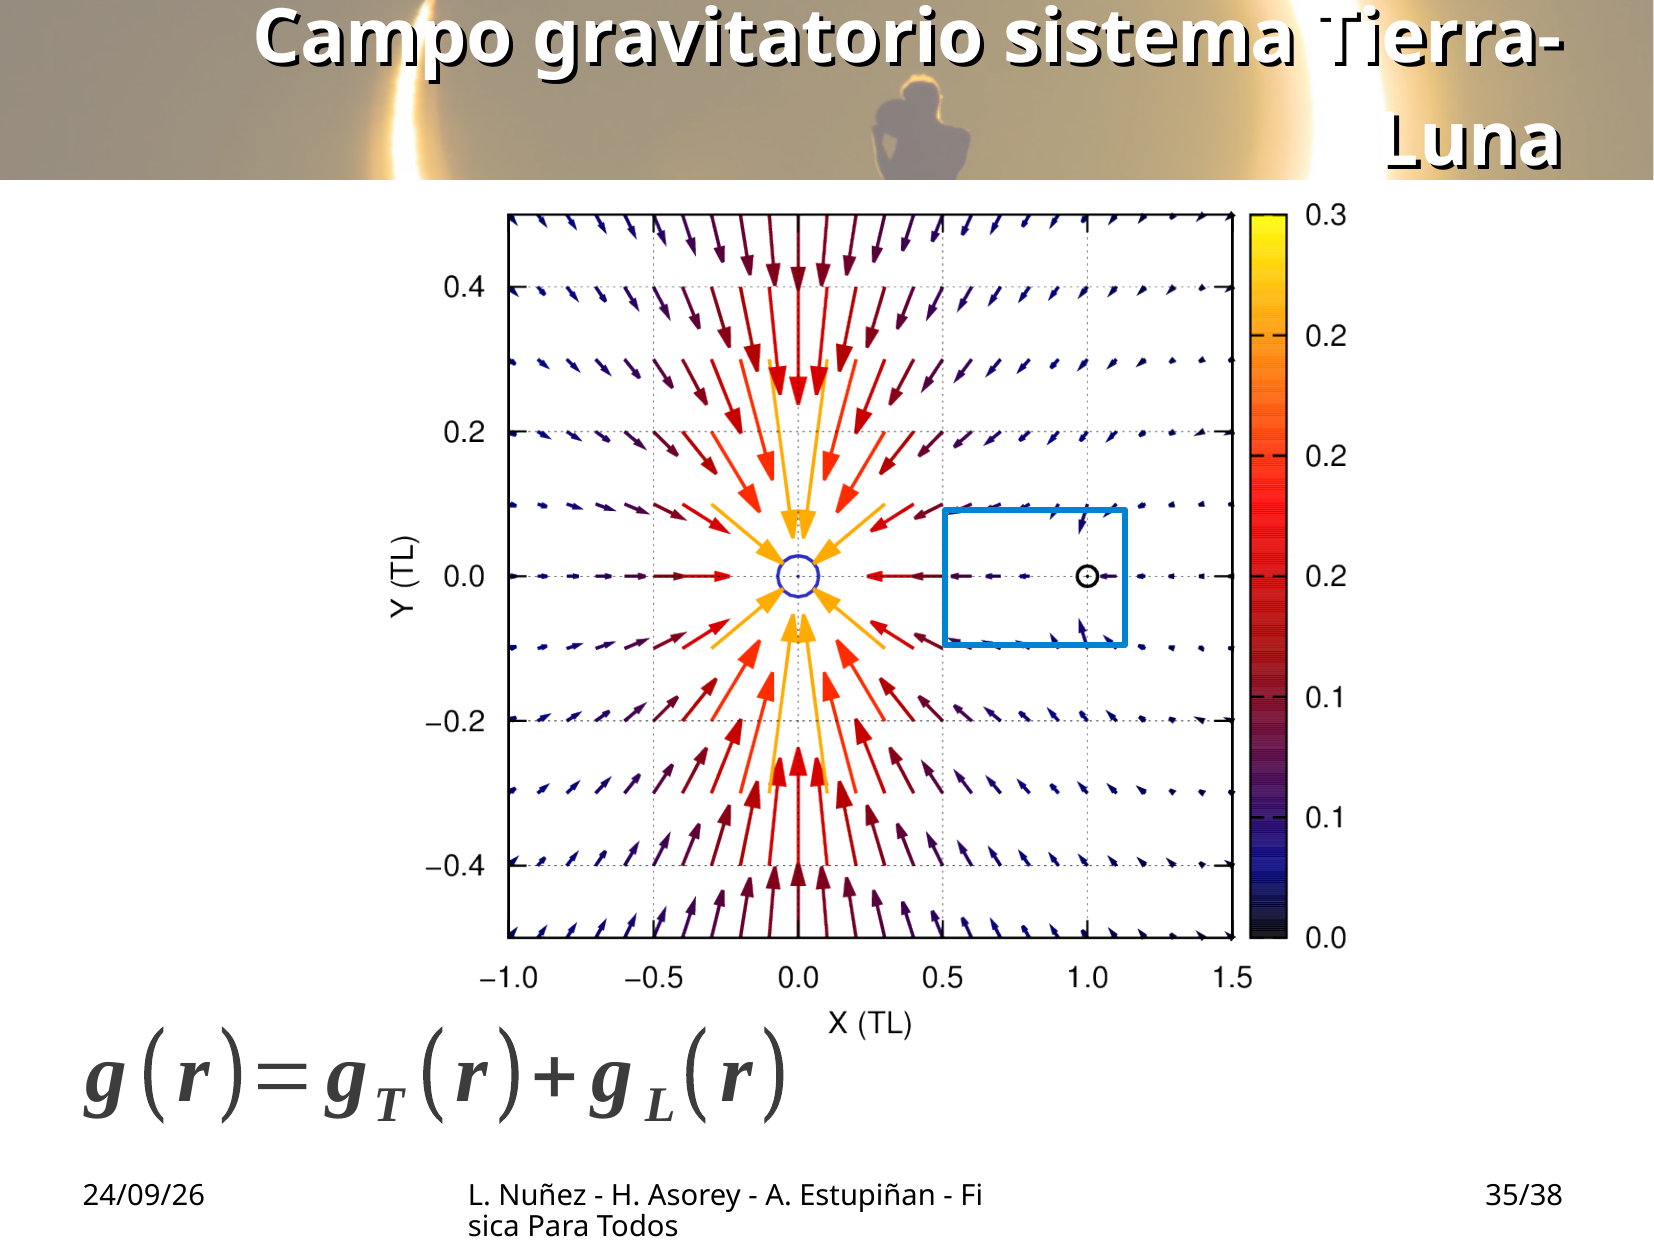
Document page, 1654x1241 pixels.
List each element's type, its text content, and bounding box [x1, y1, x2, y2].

chart [71, 1020, 802, 1132]
picture [0, 0, 1654, 1141]
title Campo gravitatorio sistema Tierra-Luna [75, 19, 1564, 151]
